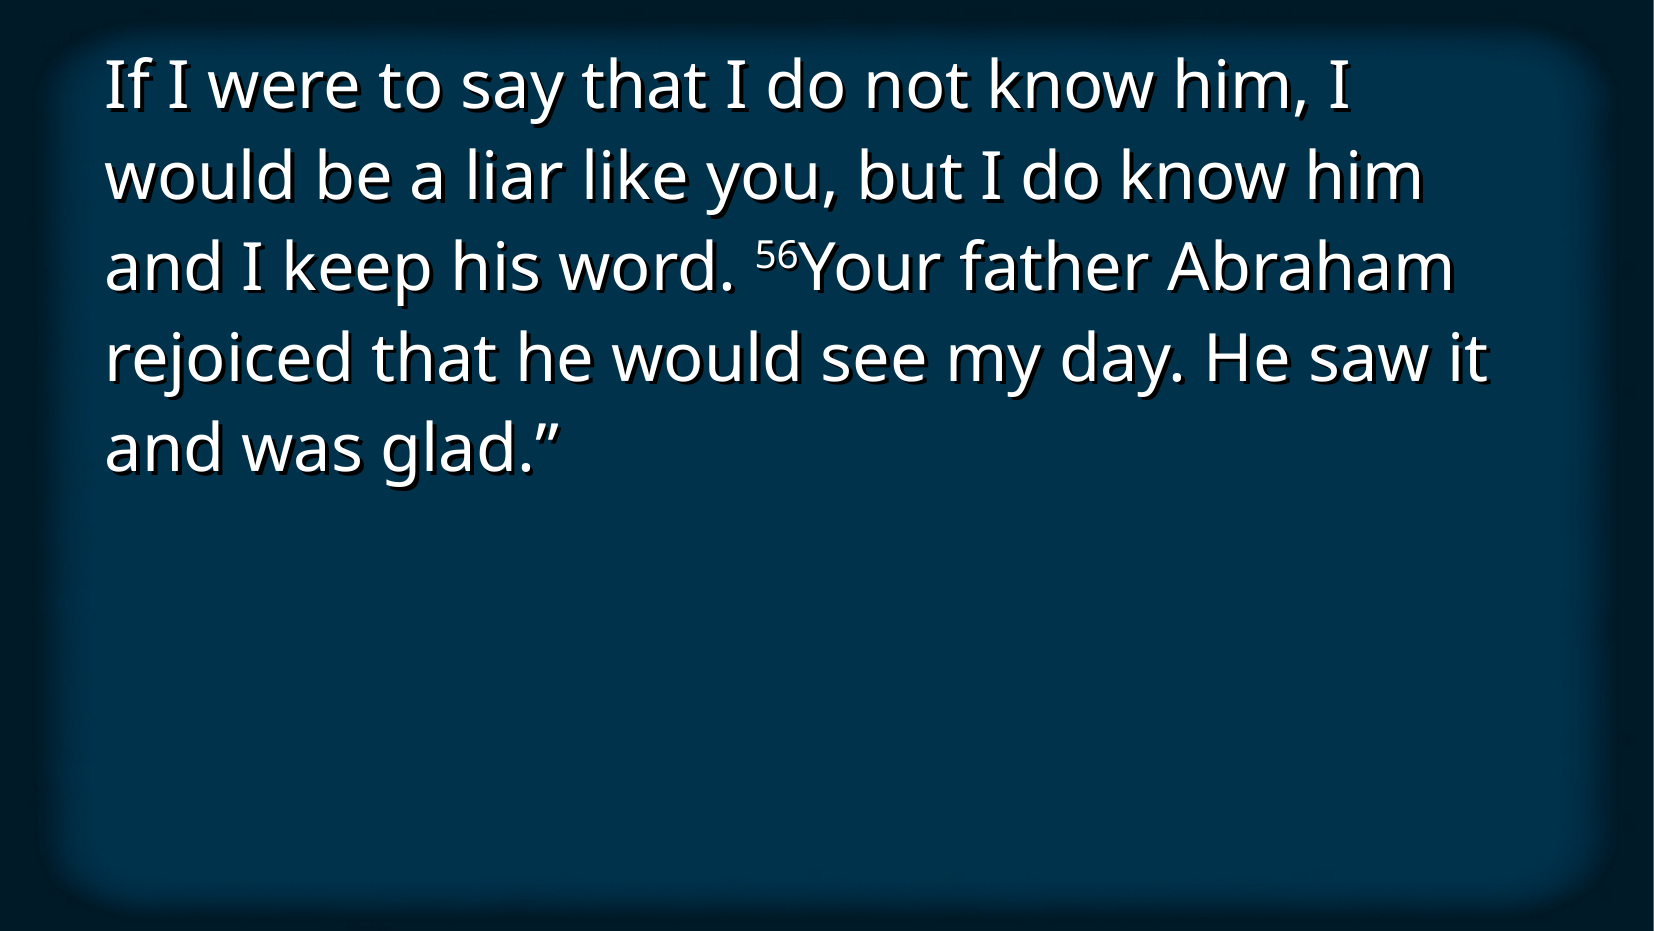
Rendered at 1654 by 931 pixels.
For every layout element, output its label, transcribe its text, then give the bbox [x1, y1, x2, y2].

text_box If I were to say that I do not know him, I would be a liar like you, but I do know him and I keep his word. 56Your father Abraham rejoiced that he would see my day. He saw it and was glad.” [90, 30, 1561, 400]
picture [0, 0, 1654, 931]
